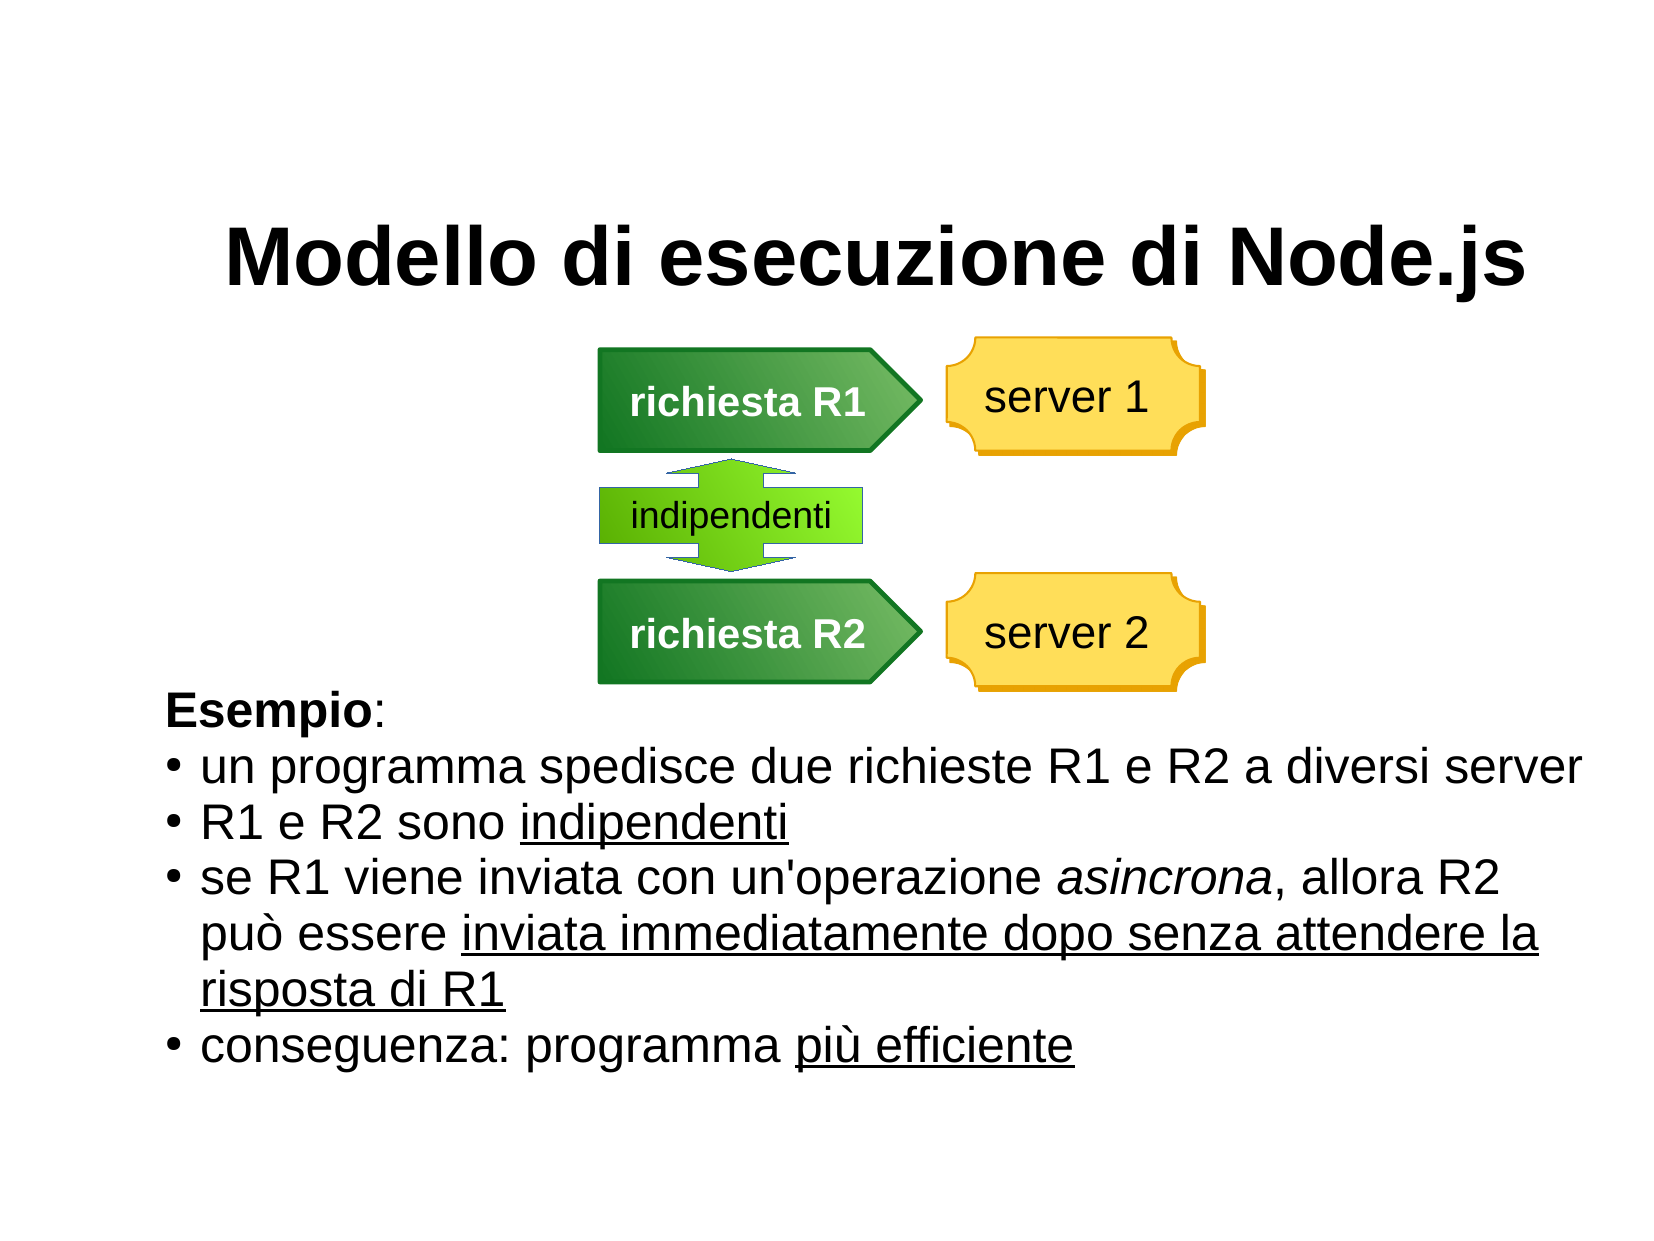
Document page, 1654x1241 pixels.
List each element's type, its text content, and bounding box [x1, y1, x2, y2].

text_box Modello di esecuzione di Node.js [188, 208, 1565, 302]
text_box richiesta R2 [599, 581, 921, 682]
text_box richiesta R1 [599, 349, 921, 451]
text_box Esempio: un programma spedisce due richieste R1 e R2 a diversi server R1 e R2 sono indipendenti se R1 viene inviata con un'operazione asincrona, allora R2 può essere inviata immediatamente dopo senza attendere la risposta di R1 conseguenza: programma più efficiente [150, 675, 1606, 1081]
text_box server 1 [946, 337, 1201, 451]
text_box server 2 [946, 573, 1201, 687]
text_box indipendenti [599, 458, 863, 572]
